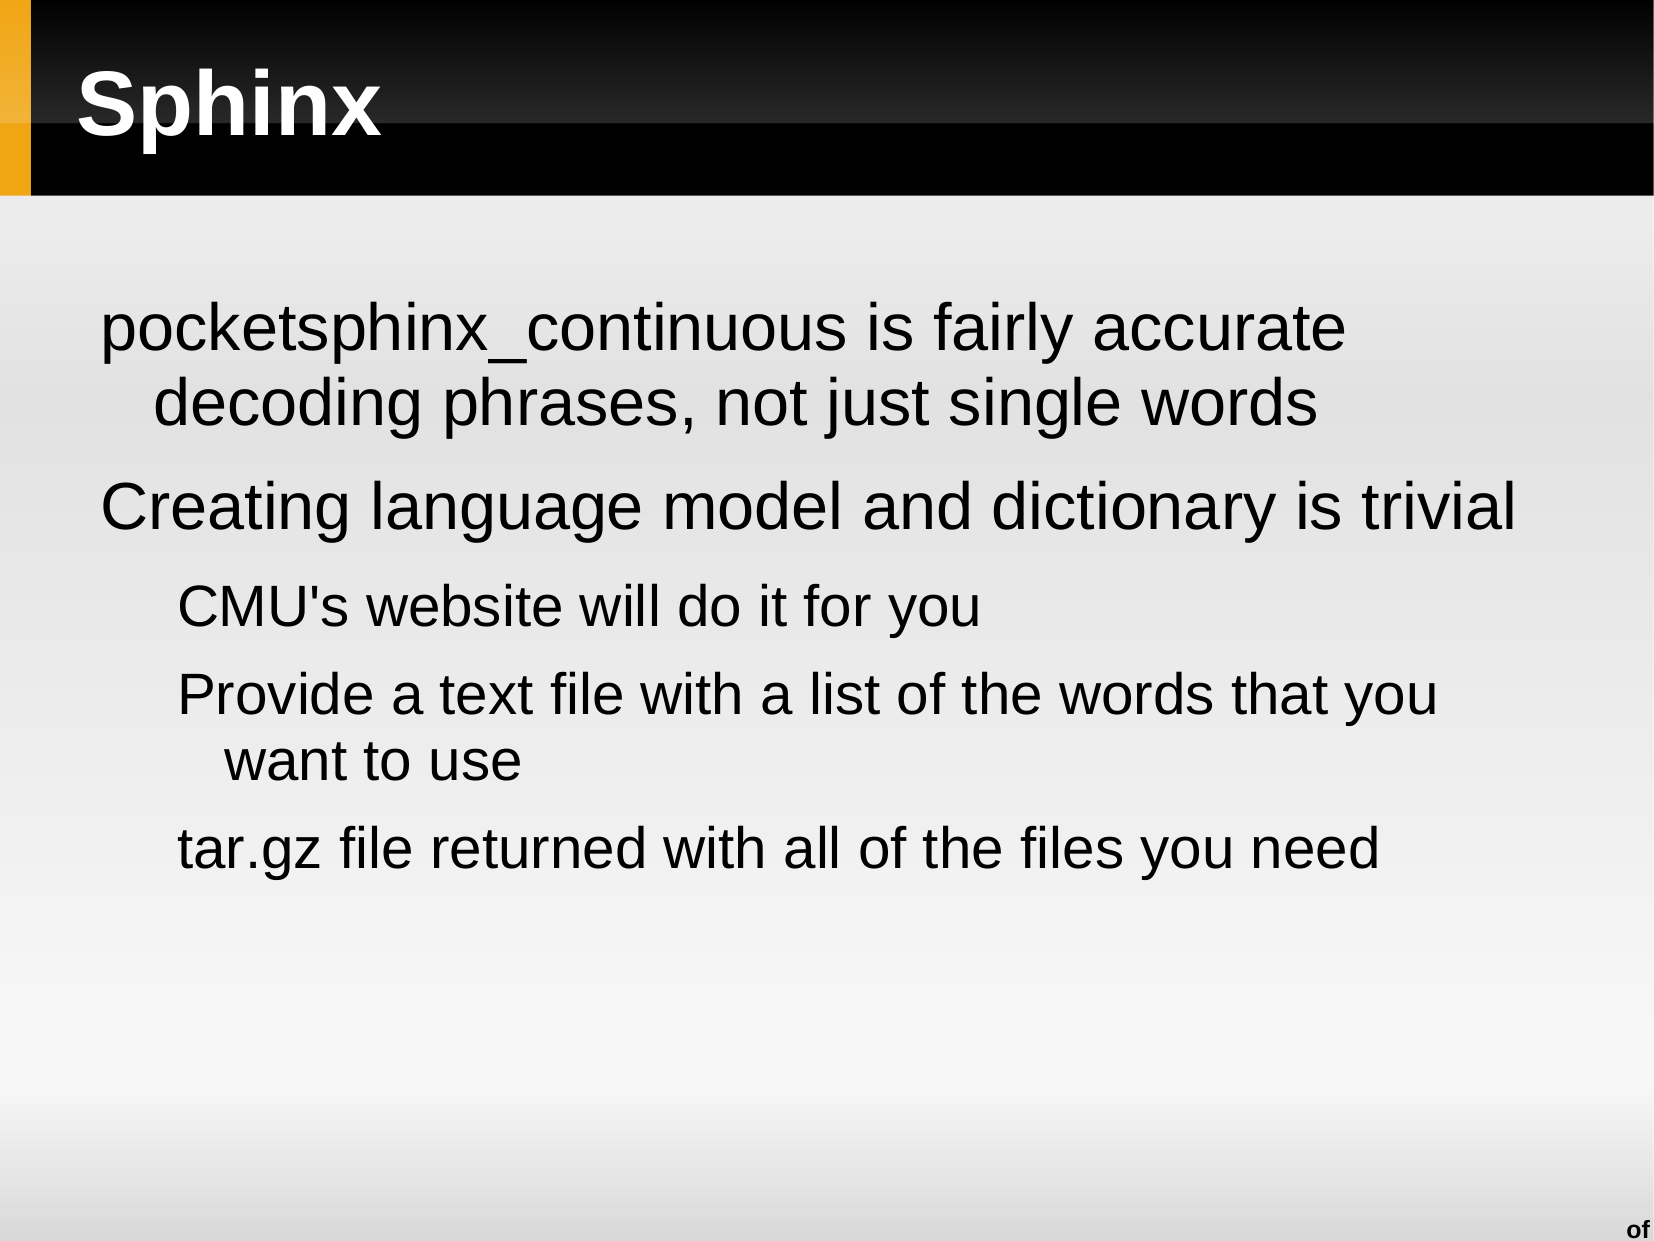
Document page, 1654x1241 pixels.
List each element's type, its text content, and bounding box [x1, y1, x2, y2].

title of [1312, 1200, 1651, 1241]
title Sphinx [76, 0, 1565, 208]
list pocketsphinx_continuous is fairly accurate decoding phrases, not just single words Creating language model and dictionary is trivial CMU's website will do it for you Provide a text file with a list of the words that you want to use tar.gz file returned with all of the files you need [82, 290, 1571, 1109]
picture [0, 0, 1654, 1241]
